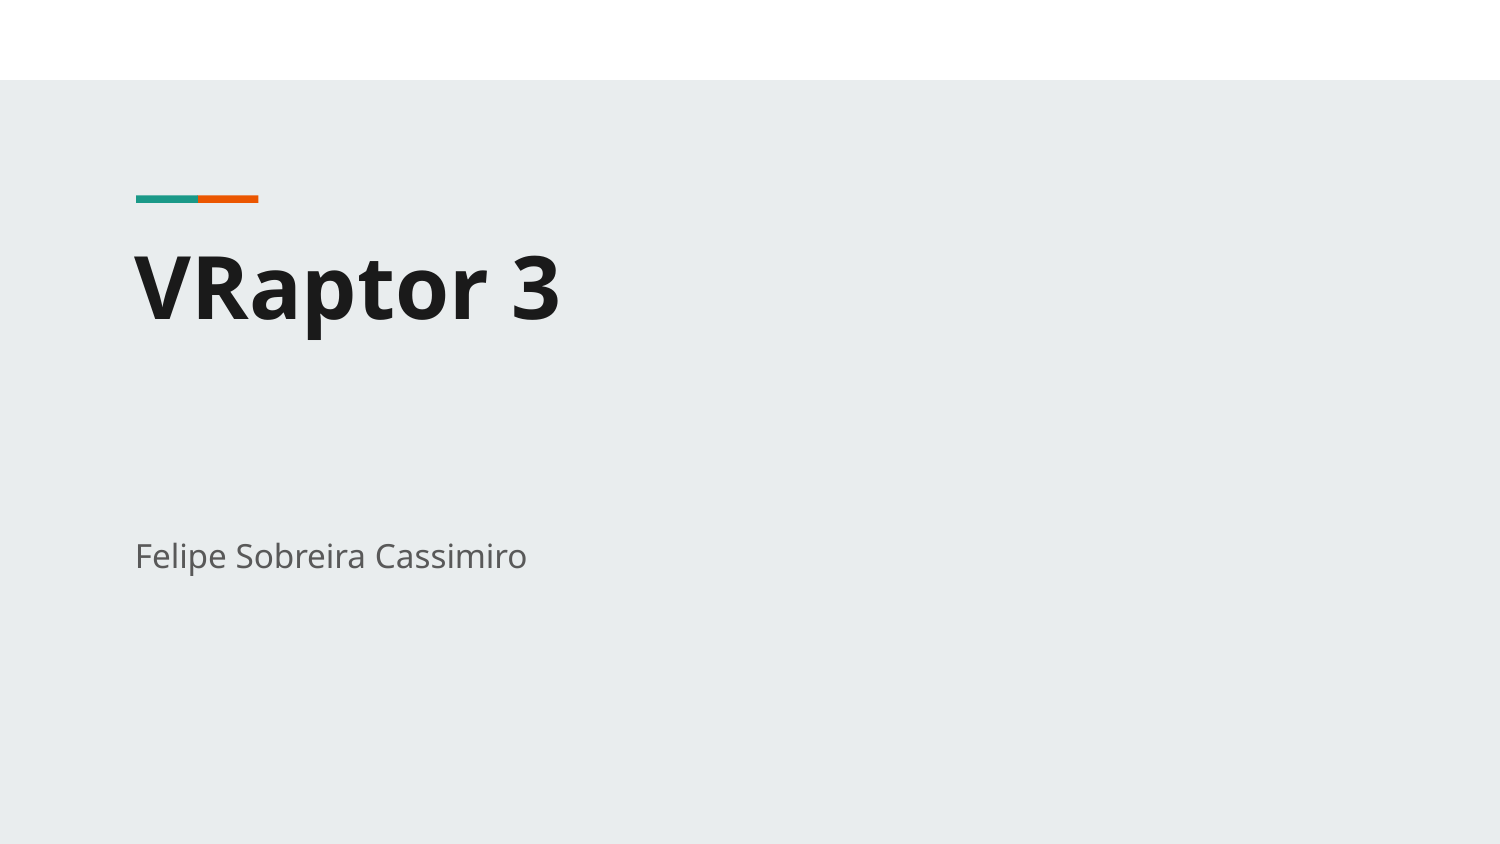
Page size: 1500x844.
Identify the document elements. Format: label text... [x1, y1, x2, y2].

subtitle Felipe Sobreira Cassimiro [119, 520, 1381, 610]
title VRaptor 3 [119, 216, 1381, 490]
